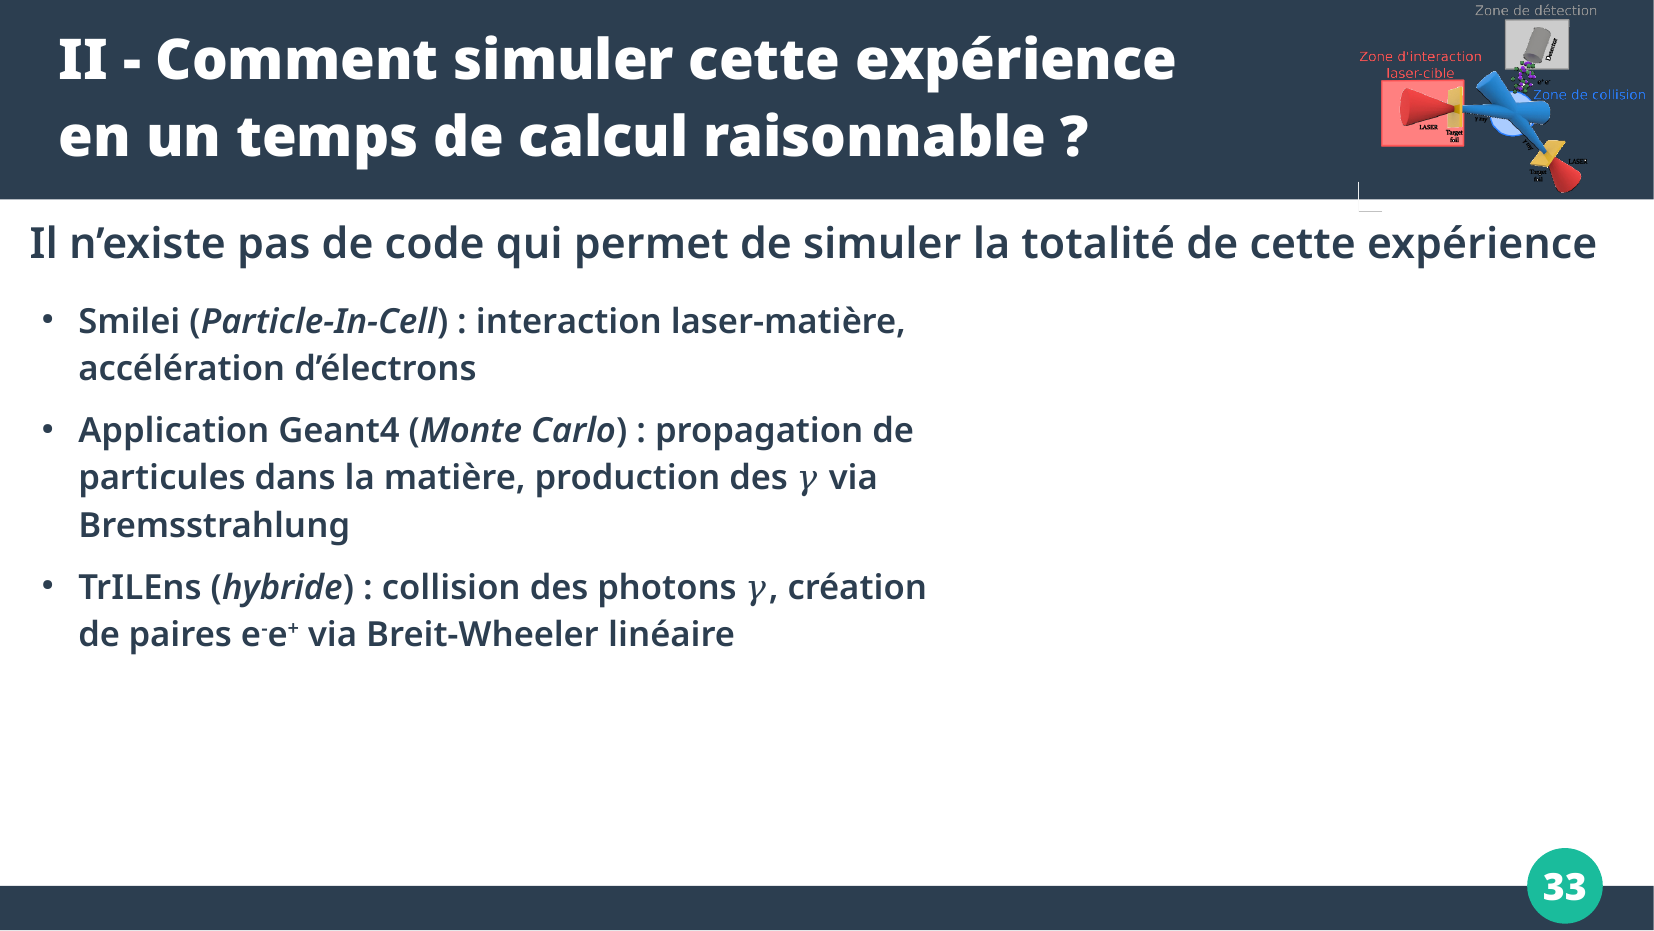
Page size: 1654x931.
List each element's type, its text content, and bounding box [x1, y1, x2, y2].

list Il n’existe pas de code qui permet de simuler la totalité de cette expérience [29, 212, 1625, 325]
picture [1358, 0, 1654, 212]
list Smilei (Particle-In-Cell) : interaction laser-matière, accélération d’électrons Application Geant4 (Monte Carlo) : propagation de particules dans la matière, production des 𝛾 via Bremsstrahlung TrILEns (hybride) : collision des photons 𝛾, création de paires e-e+ via Breit-Wheeler linéaire [29, 325, 945, 662]
title II - Comment simuler cette expérience en un temps de calcul raisonnable ? [59, 37, 1358, 155]
